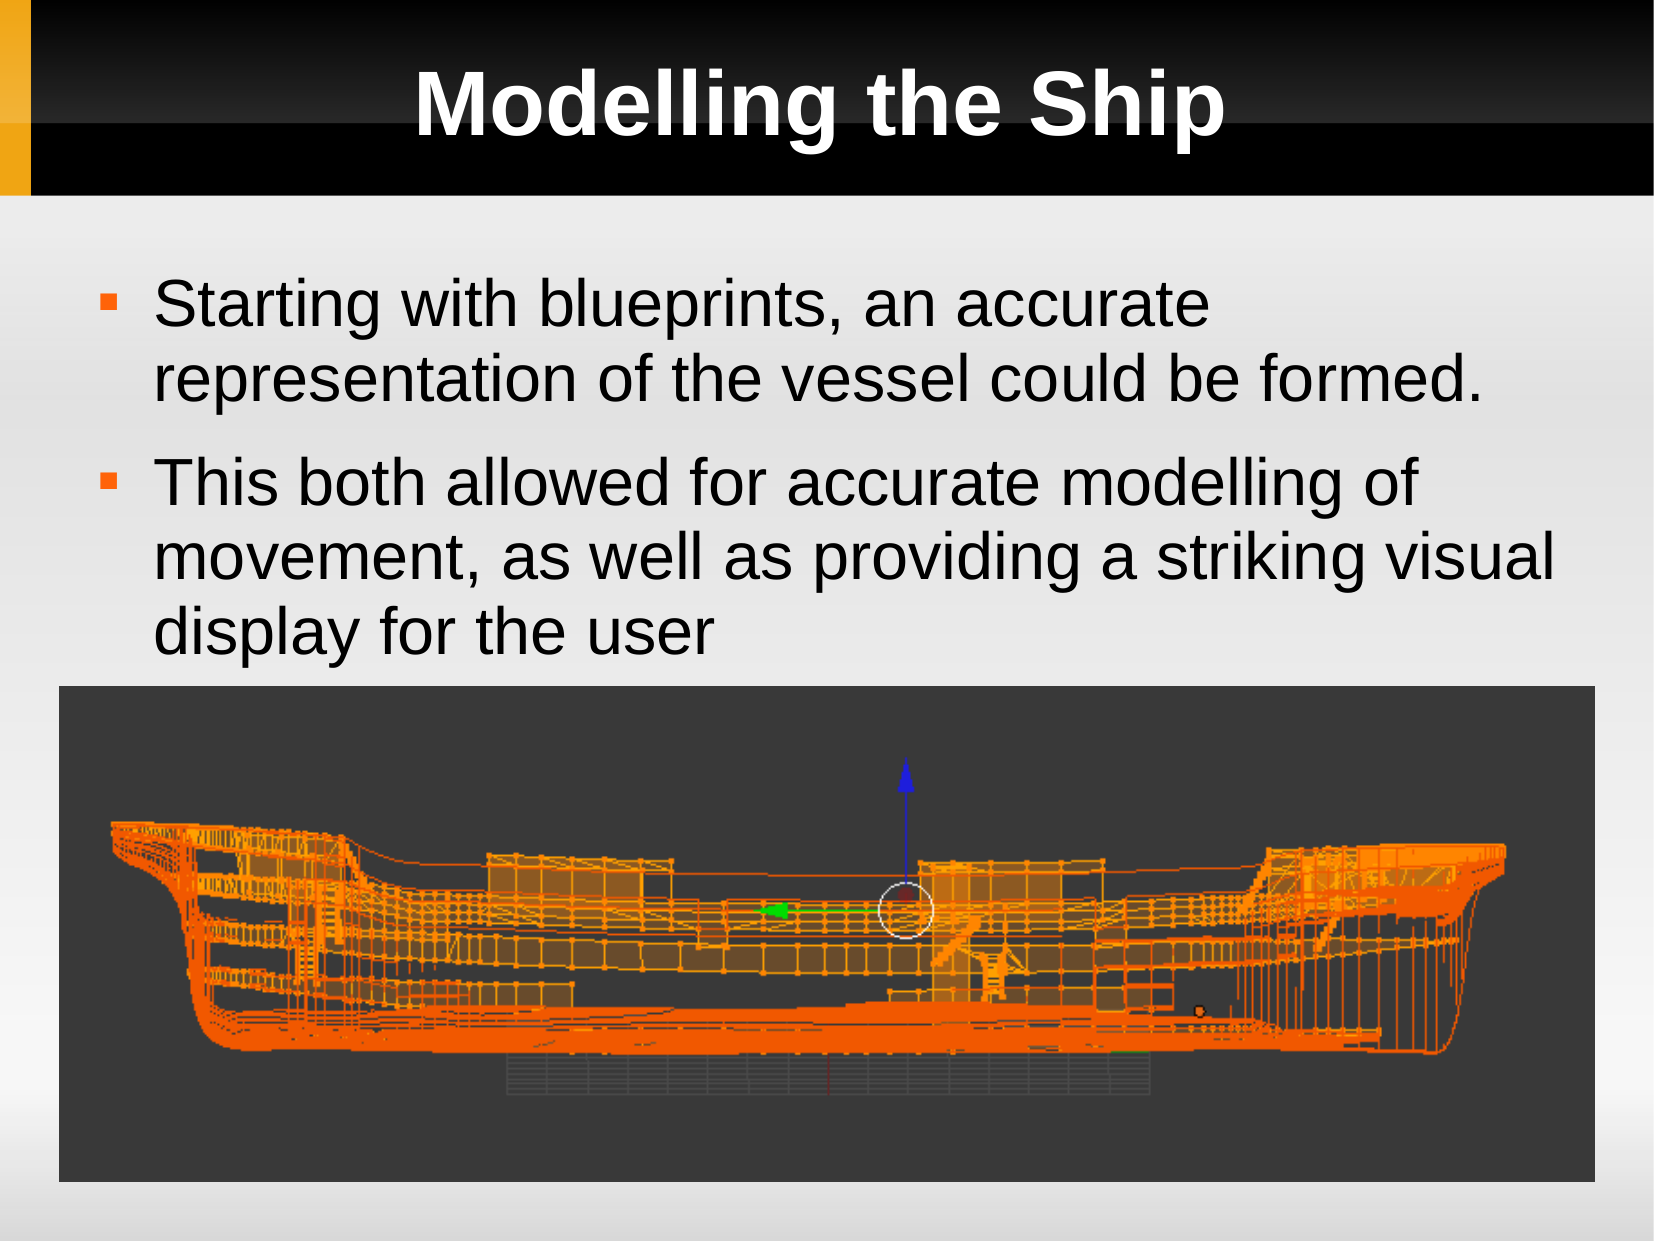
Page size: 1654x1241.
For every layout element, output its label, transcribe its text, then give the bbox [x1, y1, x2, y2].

picture [0, 0, 1654, 1241]
title Modelling the Ship [76, 0, 1565, 208]
list Starting with blueprints, an accurate representation of the vessel could be formed. This both allowed for accurate modelling of movement, as well as providing a striking visual display for the user [82, 265, 1571, 686]
